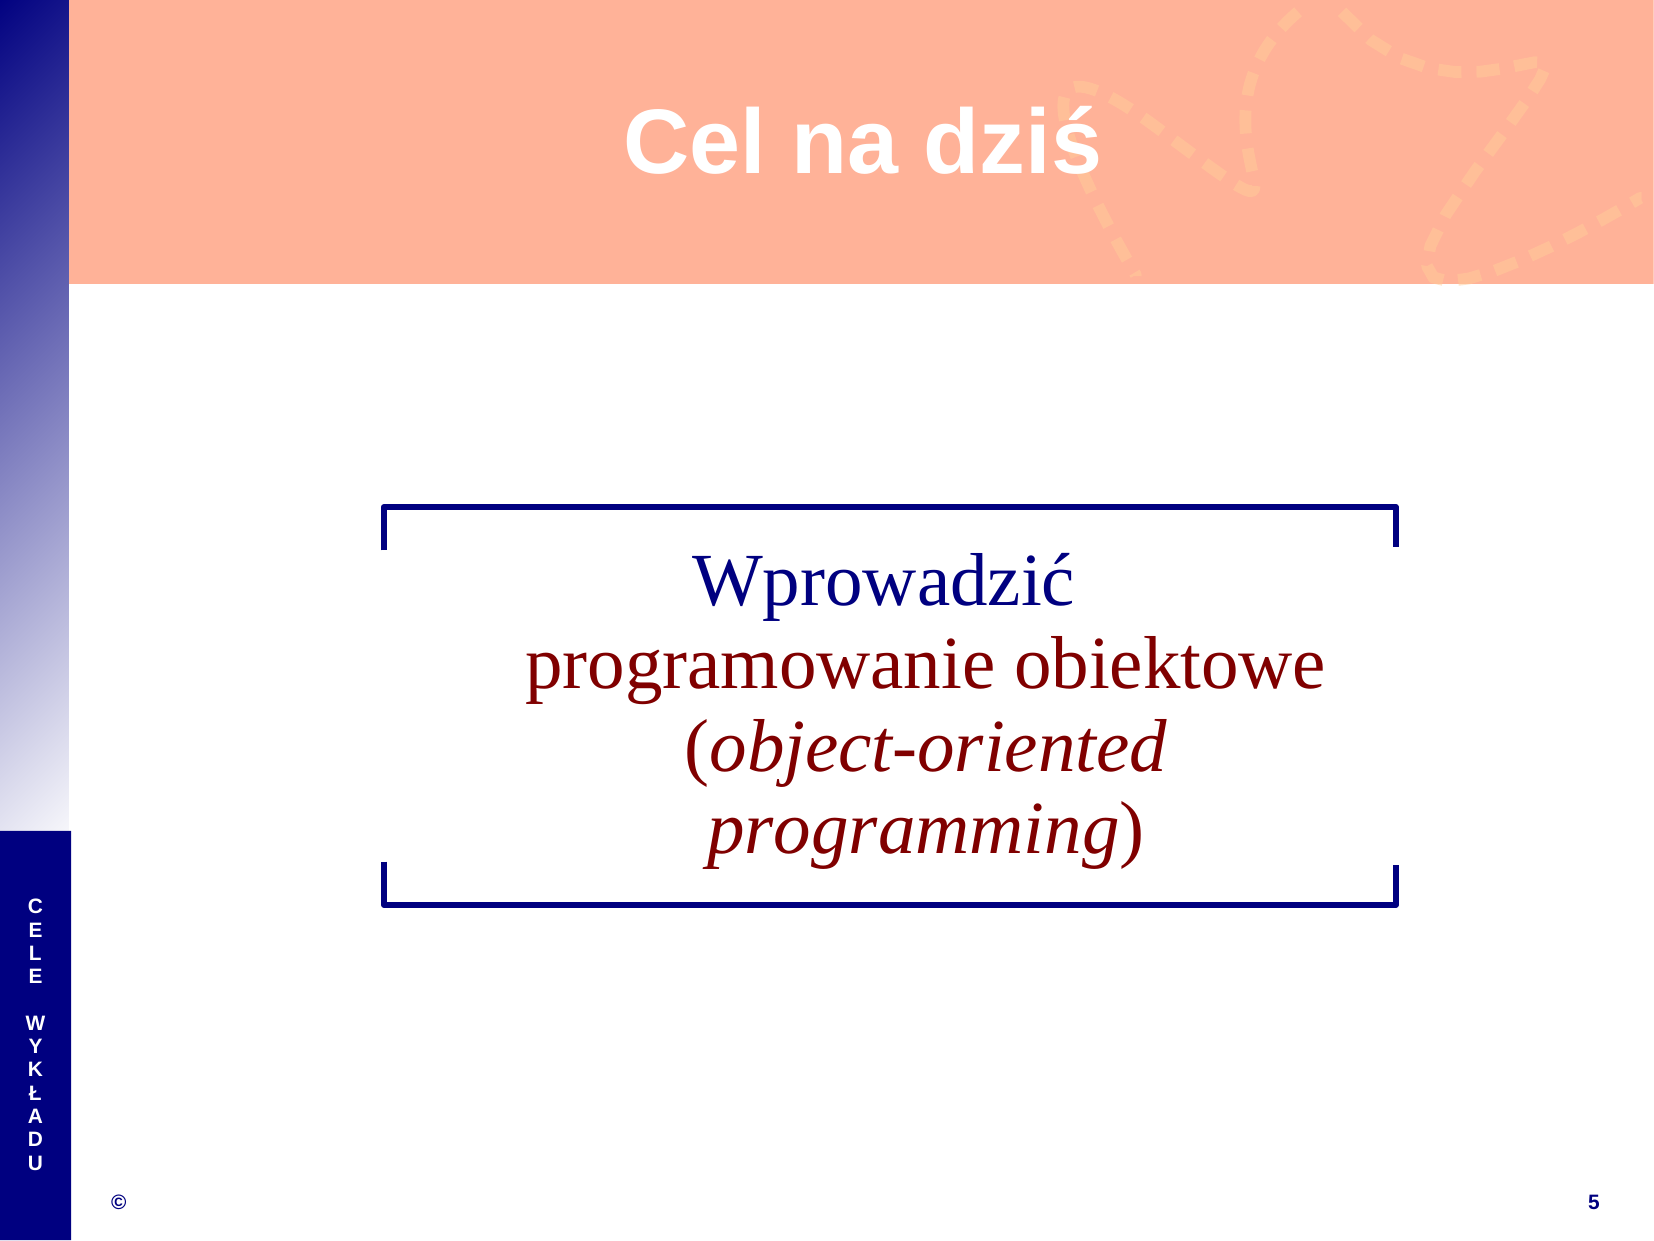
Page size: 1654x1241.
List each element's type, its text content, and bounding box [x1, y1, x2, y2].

title Cel na dziś [109, 37, 1617, 246]
text_box Wprowadzić programowanie obiektowe (object-oriented programming) [402, 477, 1378, 931]
text_box C E L E W Y K Ł A D U [0, 829, 71, 1241]
